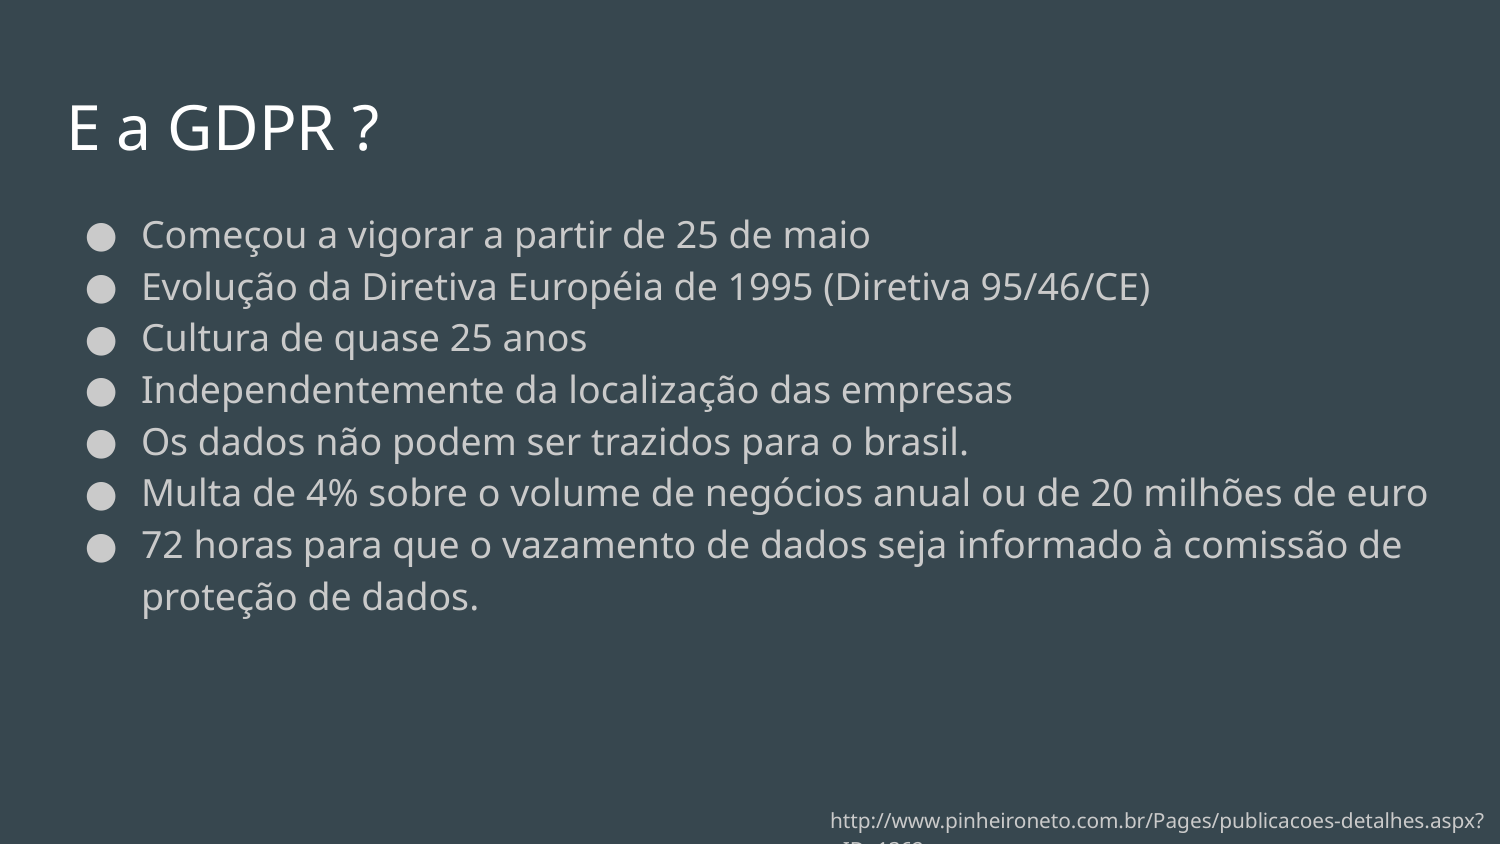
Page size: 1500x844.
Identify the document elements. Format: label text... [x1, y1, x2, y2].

title E a GDPR ? [51, 72, 1449, 167]
list http://www.pinheironeto.com.br/Pages/publicacoes-detalhes.aspx?nID=1362 [815, 789, 1500, 844]
list Começou a vigorar a partir de 25 de maio Evolução da Diretiva Européia de 1995 (Diretiva 95/46/CE) Cultura de quase 25 anos Independentemente da localização das empresas Os dados não podem ser trazidos para o brasil. Multa de 4% sobre o volume de negócios anual ou de 20 milhões de euro 72 horas para que o vazamento de dados seja informado à comissão de proteção de dados. [51, 189, 1449, 748]
